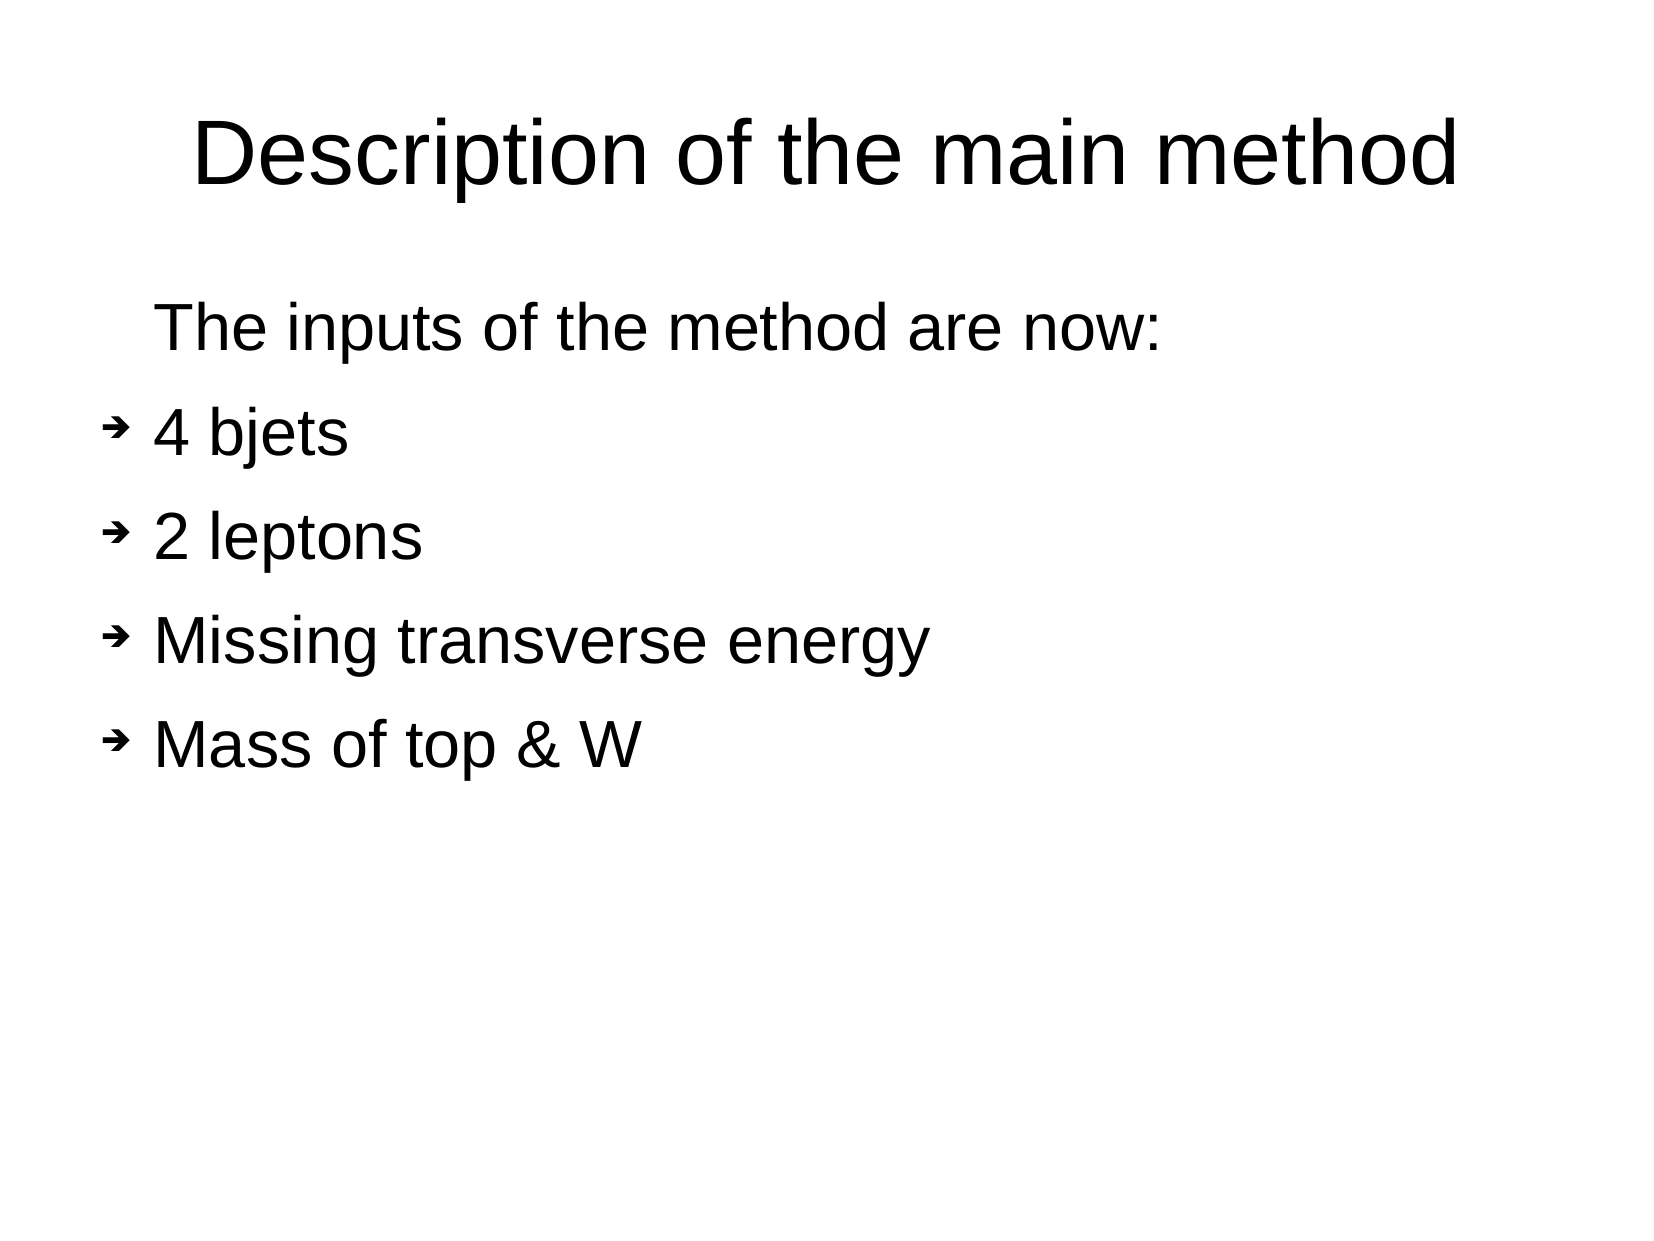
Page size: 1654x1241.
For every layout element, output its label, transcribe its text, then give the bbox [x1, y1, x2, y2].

title Description of the main method [82, 49, 1571, 257]
list The inputs of the method are now: 4 bjets 2 leptons Missing transverse energy Mass of top & W [82, 290, 1571, 1010]
